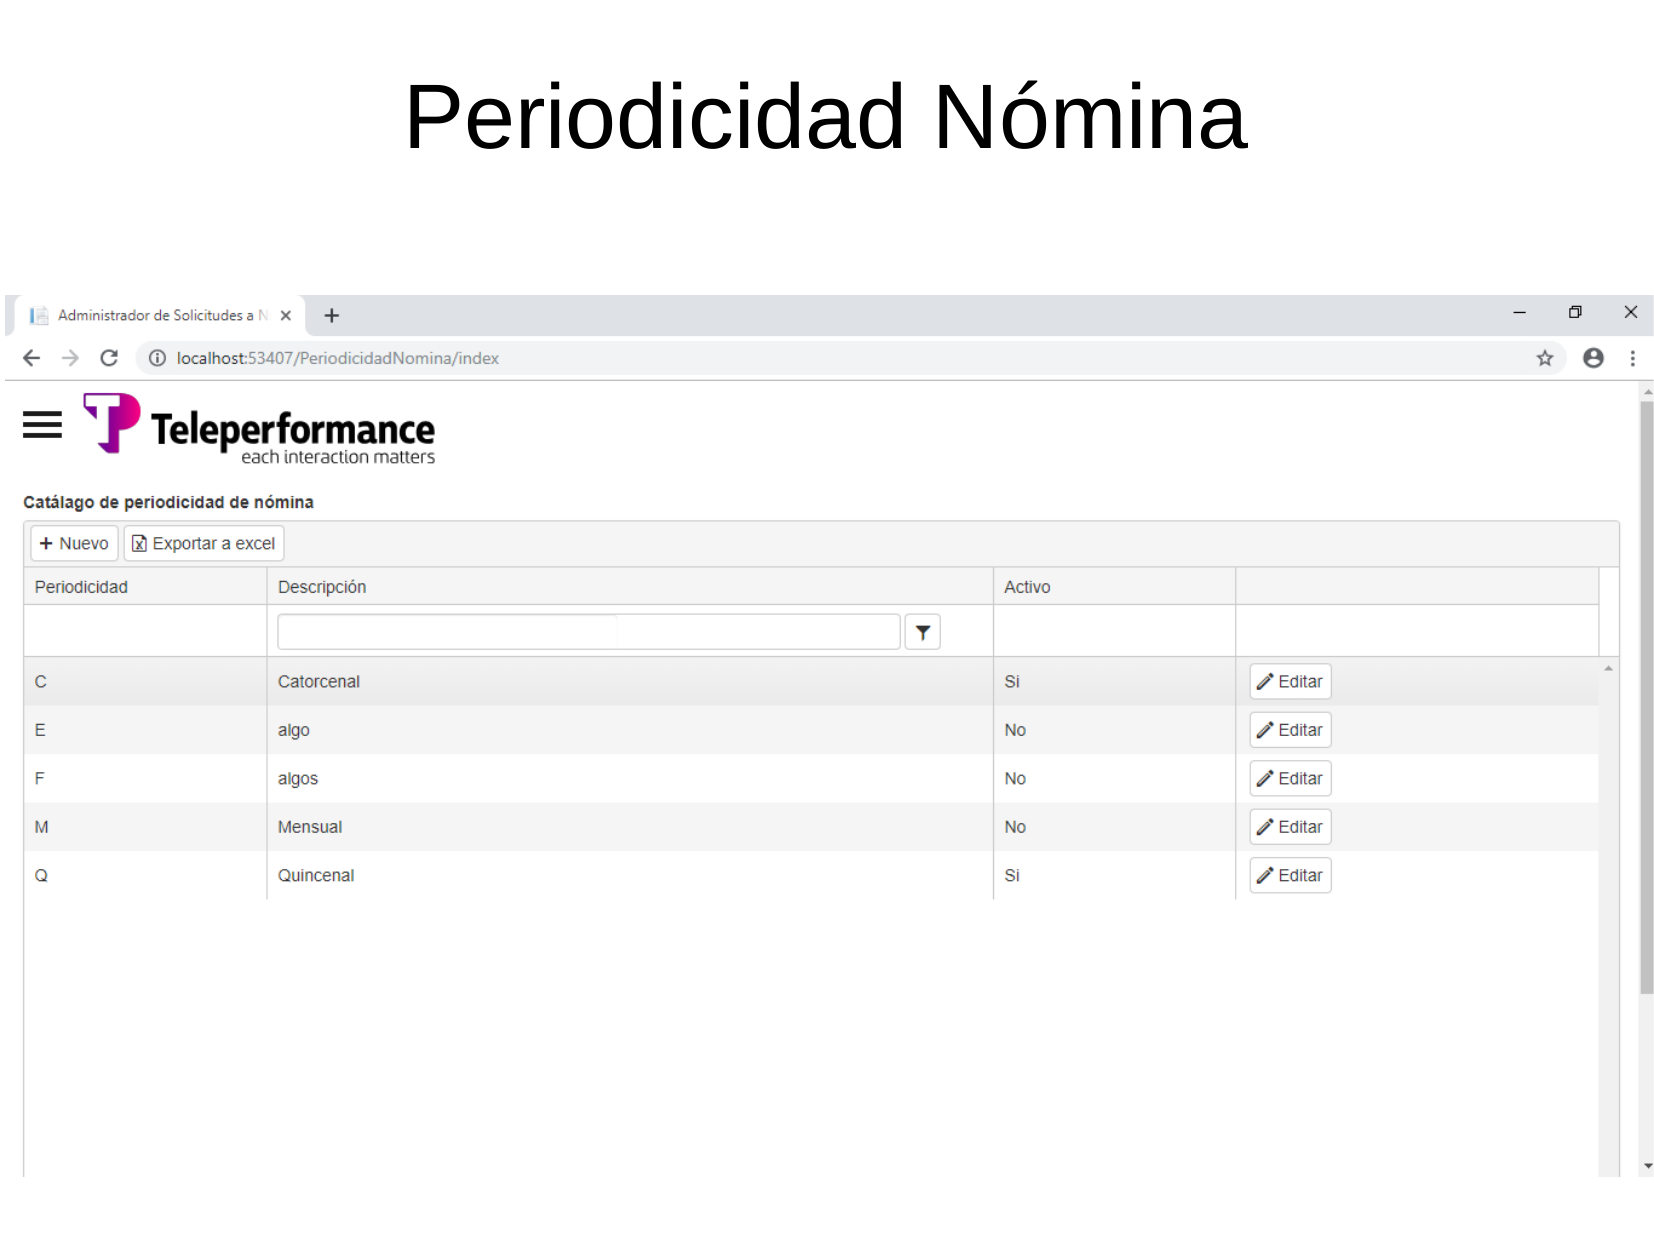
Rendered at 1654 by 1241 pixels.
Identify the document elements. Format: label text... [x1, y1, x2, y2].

picture [5, 295, 1654, 1177]
title Periodicidad Nómina [82, 49, 1571, 257]
